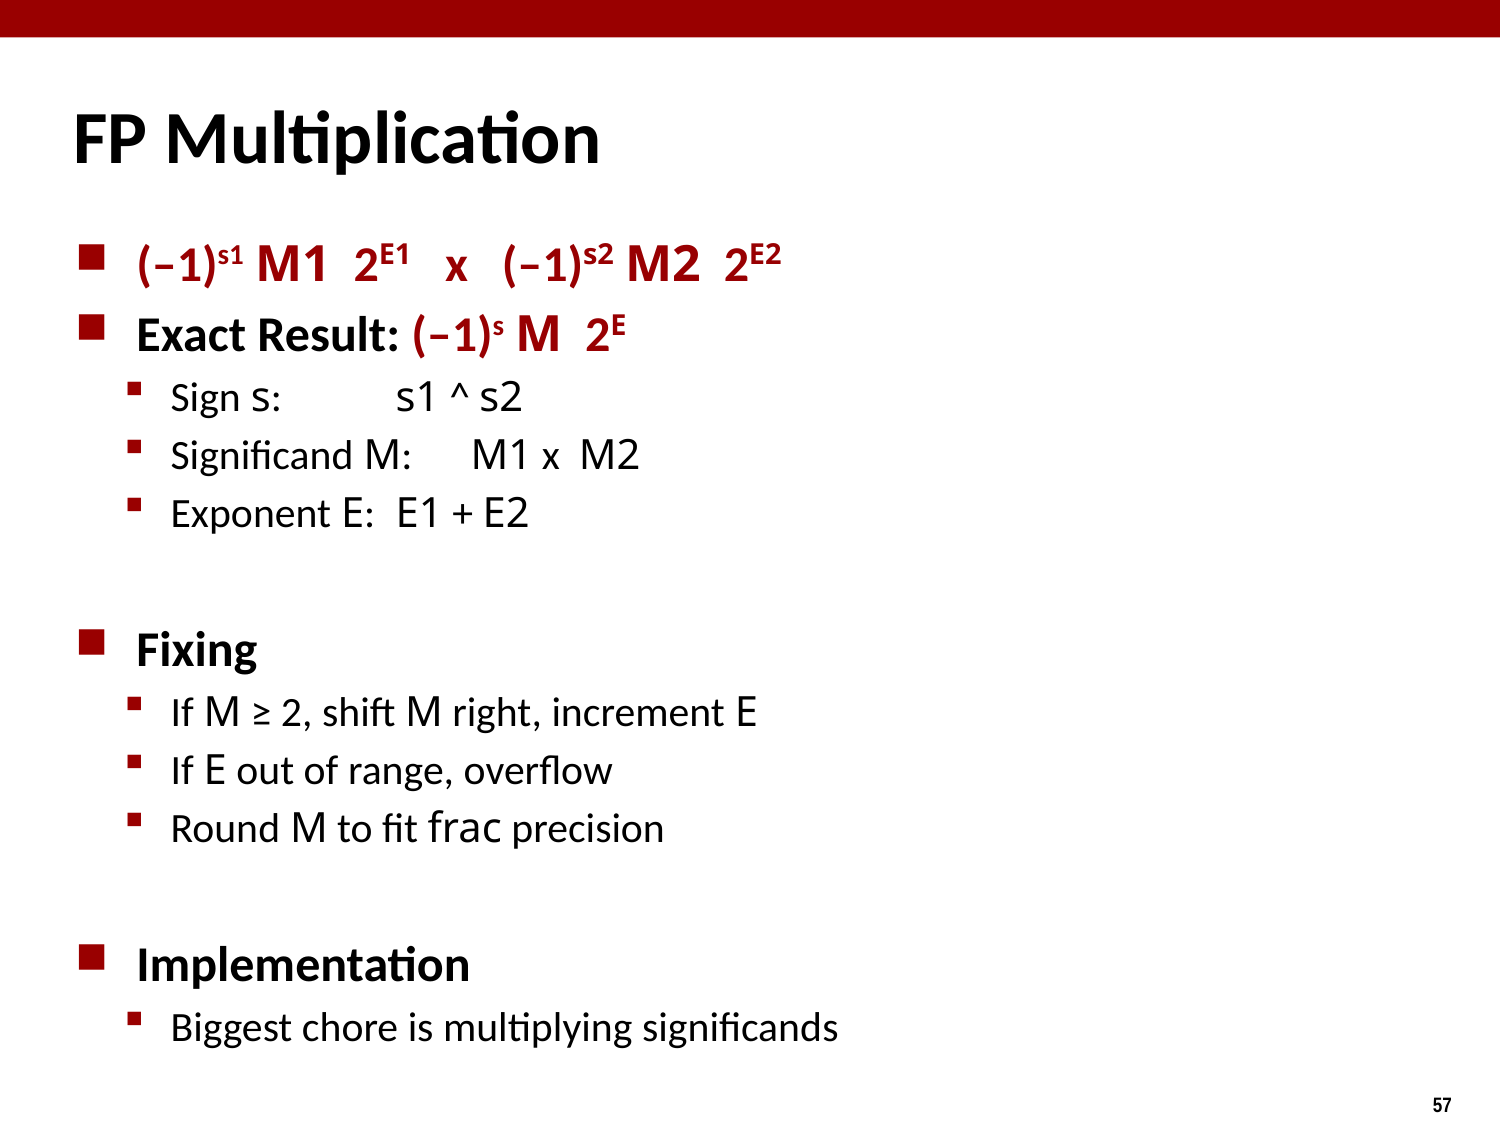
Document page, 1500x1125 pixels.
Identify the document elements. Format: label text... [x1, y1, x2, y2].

title FP Multiplication [58, 71, 1304, 197]
list (–1)s1 M1 2E1 x (–1)s2 M2 2E2 Exact Result: (–1)s M 2E Sign s: s1 ^ s2 Significand M: M1 x M2 Exponent E: E1 + E2 Fixing If M ≥ 2, shift M right, increment E If E out of range, overflow Round M to fit frac precision Implementation Biggest chore is multiplying significands [65, 223, 1361, 1040]
